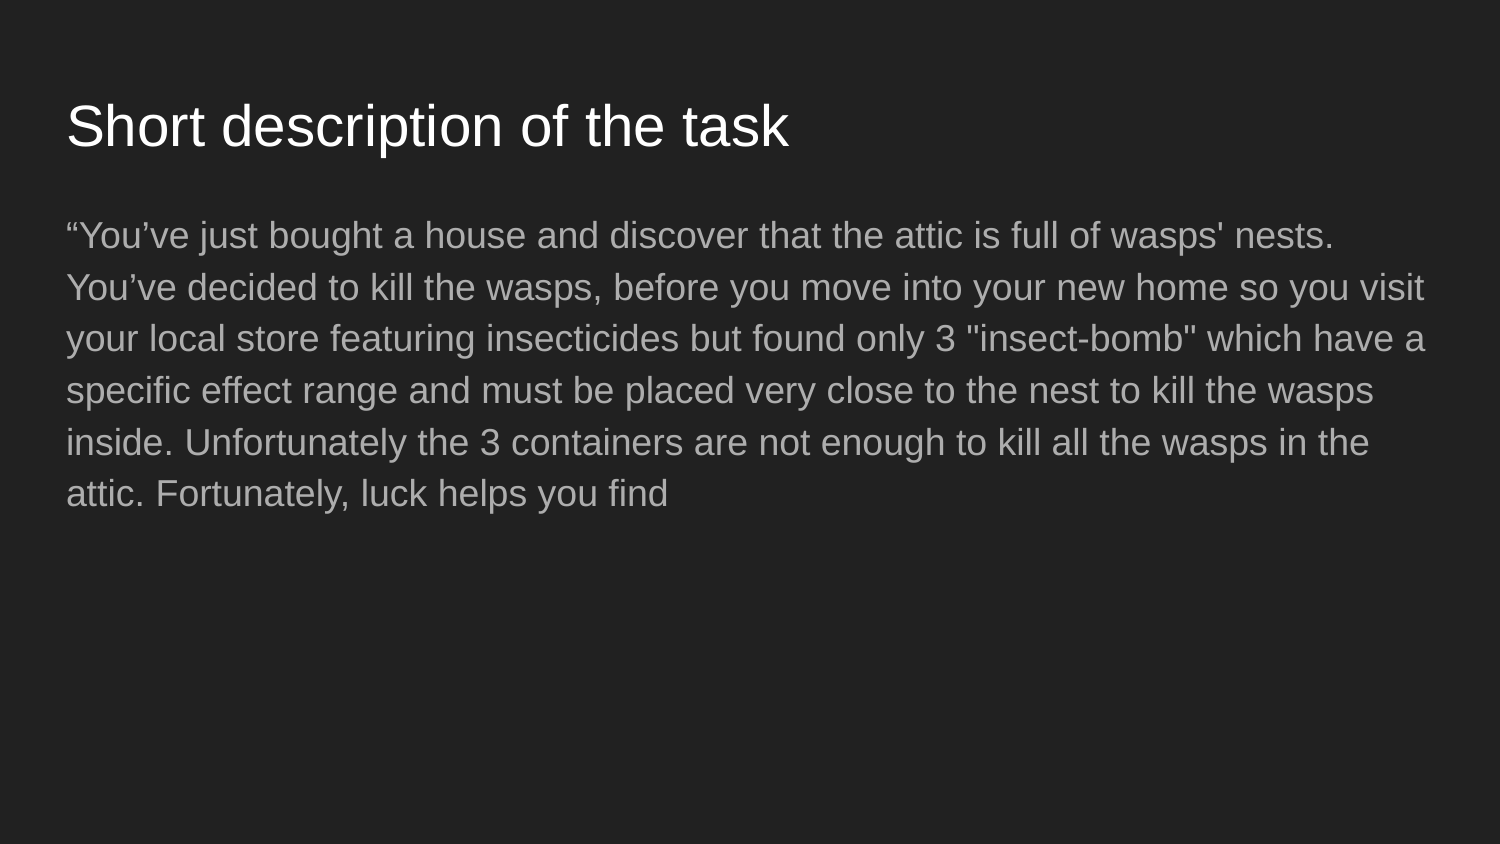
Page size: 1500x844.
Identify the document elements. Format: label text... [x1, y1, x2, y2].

list “You’ve just bought a house and discover that the attic is full of wasps' nests. You’ve decided to kill the wasps, before you move into your new home so you visit your local store featuring insecticides but found only 3 "insect-bomb" which have a specific effect range and must be placed very close to the nest to kill the wasps inside. Unfortunately the 3 containers are not enough to kill all the wasps in the attic. Fortunately, luck helps you find [51, 189, 1449, 750]
title Short description of the task [51, 72, 1449, 167]
